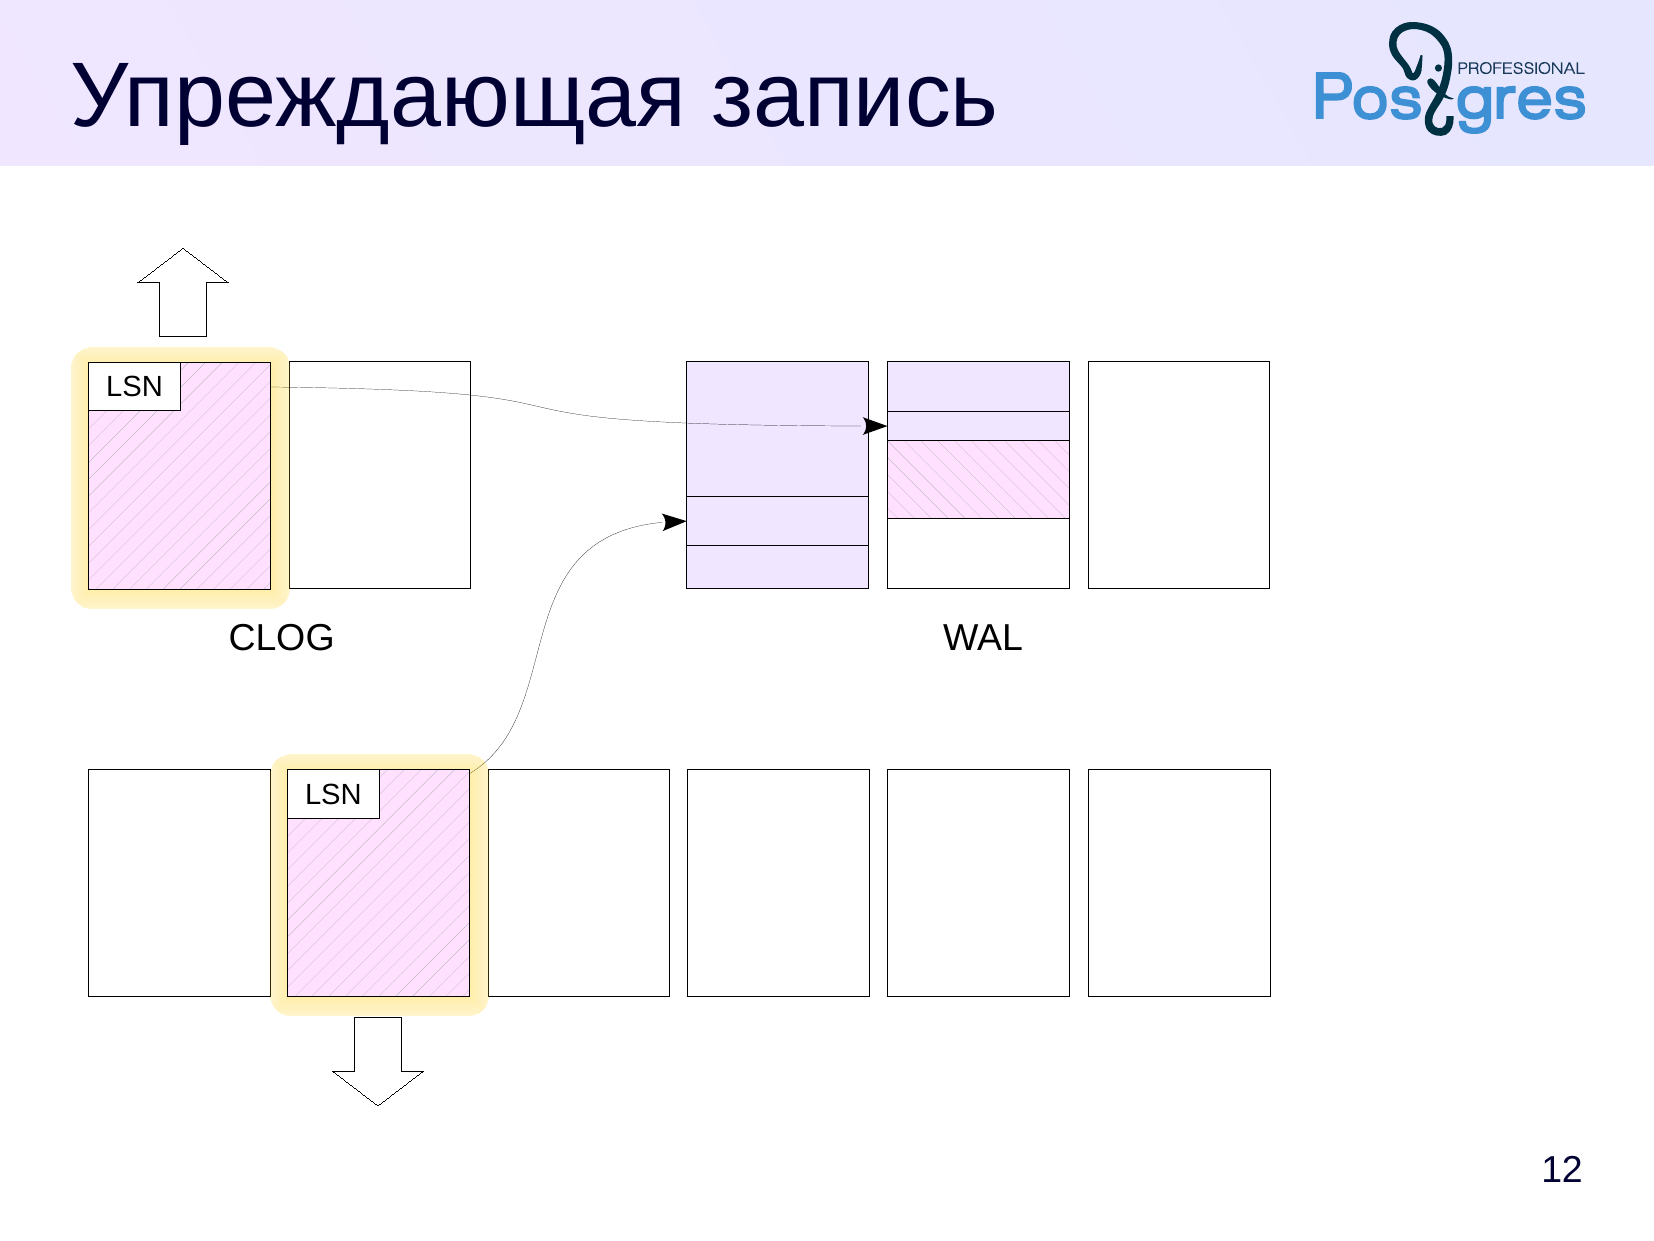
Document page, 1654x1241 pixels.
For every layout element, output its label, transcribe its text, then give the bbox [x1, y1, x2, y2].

text_box [137, 248, 229, 337]
text_box [71, 347, 471, 609]
text_box [88, 754, 670, 1016]
text_box [1088, 361, 1270, 589]
text_box [1088, 769, 1271, 997]
text_box CLOG [213, 608, 380, 708]
text_box [887, 361, 1070, 589]
title Упреждающая запись [70, 43, 1241, 147]
text_box [887, 769, 1070, 997]
text_box LSN [287, 769, 380, 819]
text_box [332, 1017, 424, 1106]
text_box LSN [88, 362, 181, 411]
text_box WAL [928, 608, 1044, 666]
text_box [687, 769, 870, 997]
text_box [686, 361, 869, 589]
